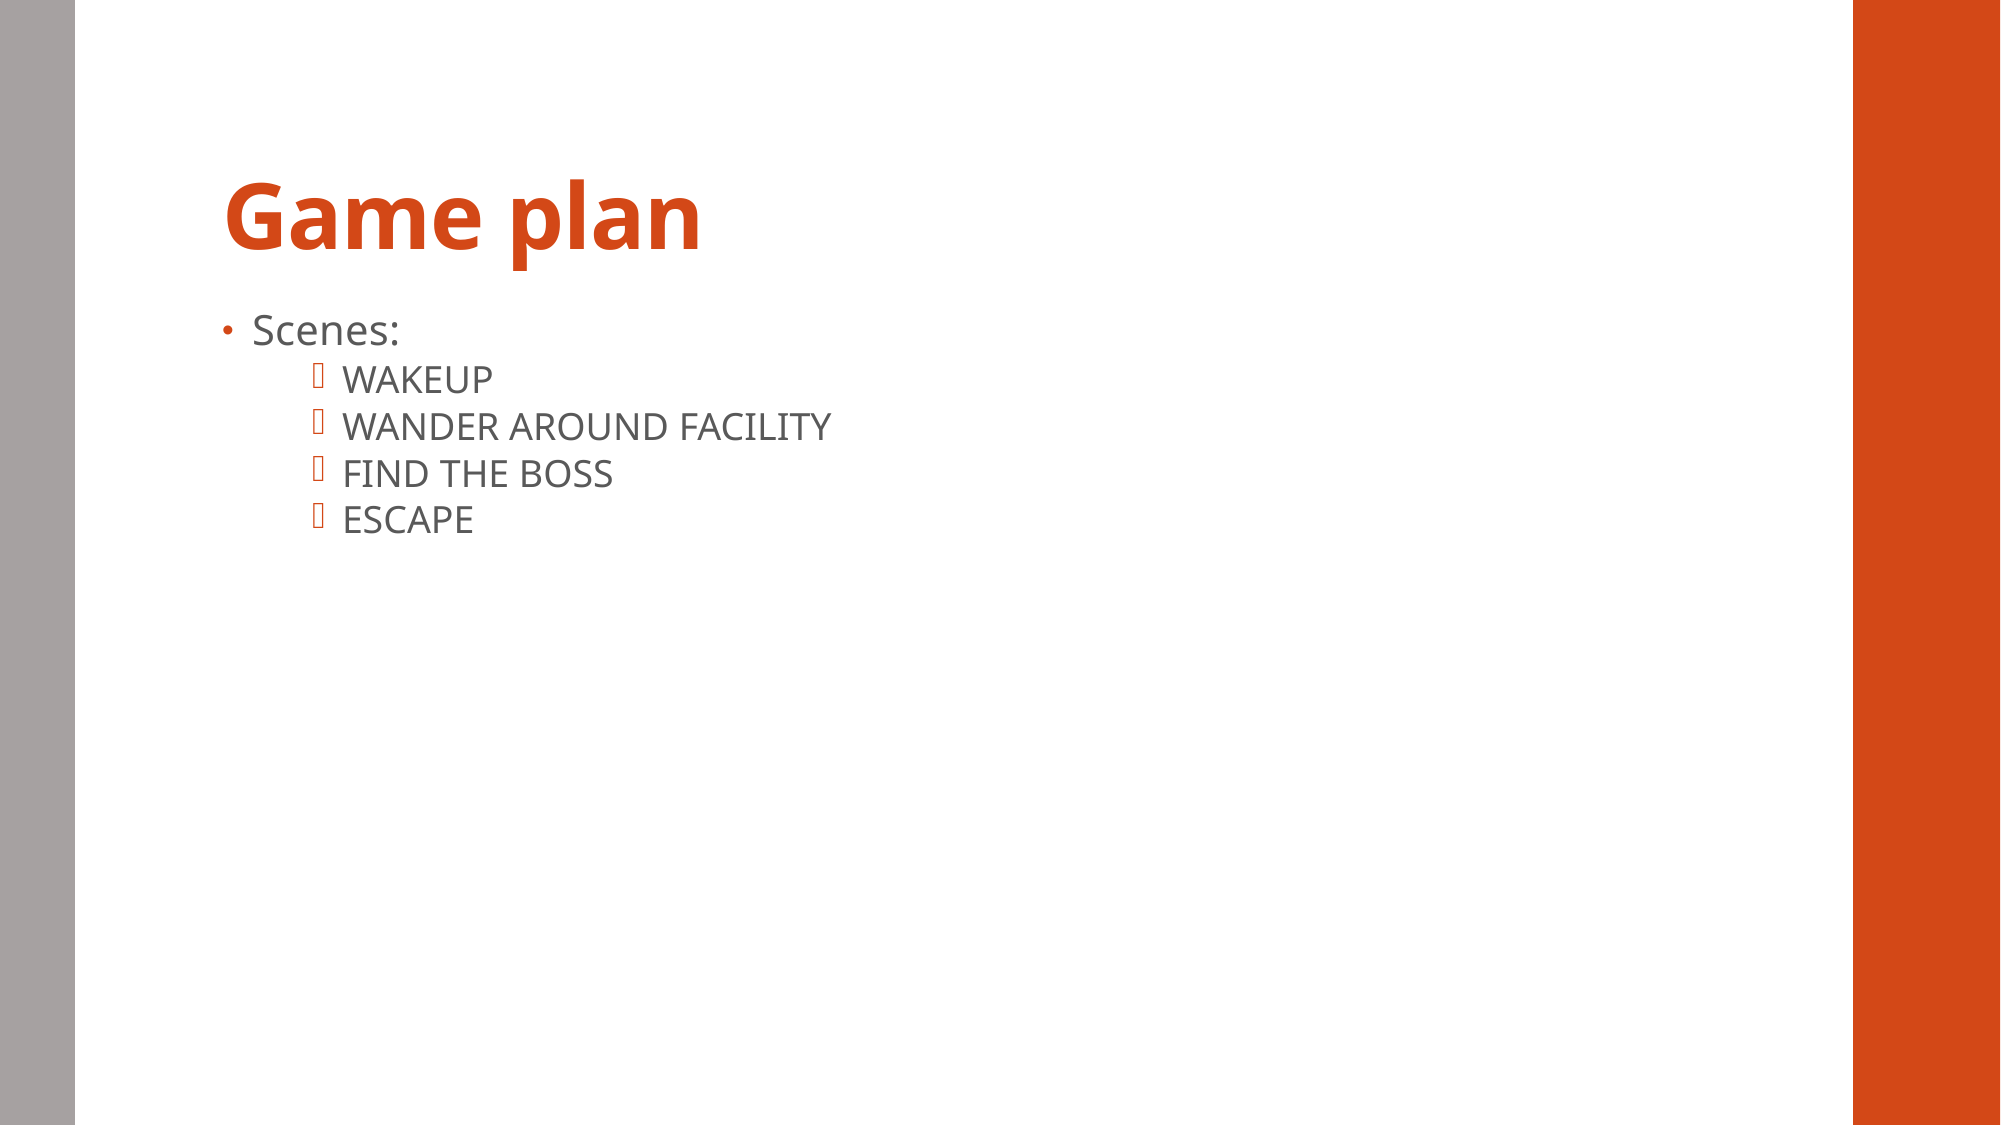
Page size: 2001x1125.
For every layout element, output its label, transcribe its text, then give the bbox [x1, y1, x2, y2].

title Game plan [206, 48, 1797, 278]
list Scenes: WAKEUP WANDER AROUND FACILITY FIND THE BOSS ESCAPE [206, 299, 1617, 1014]
